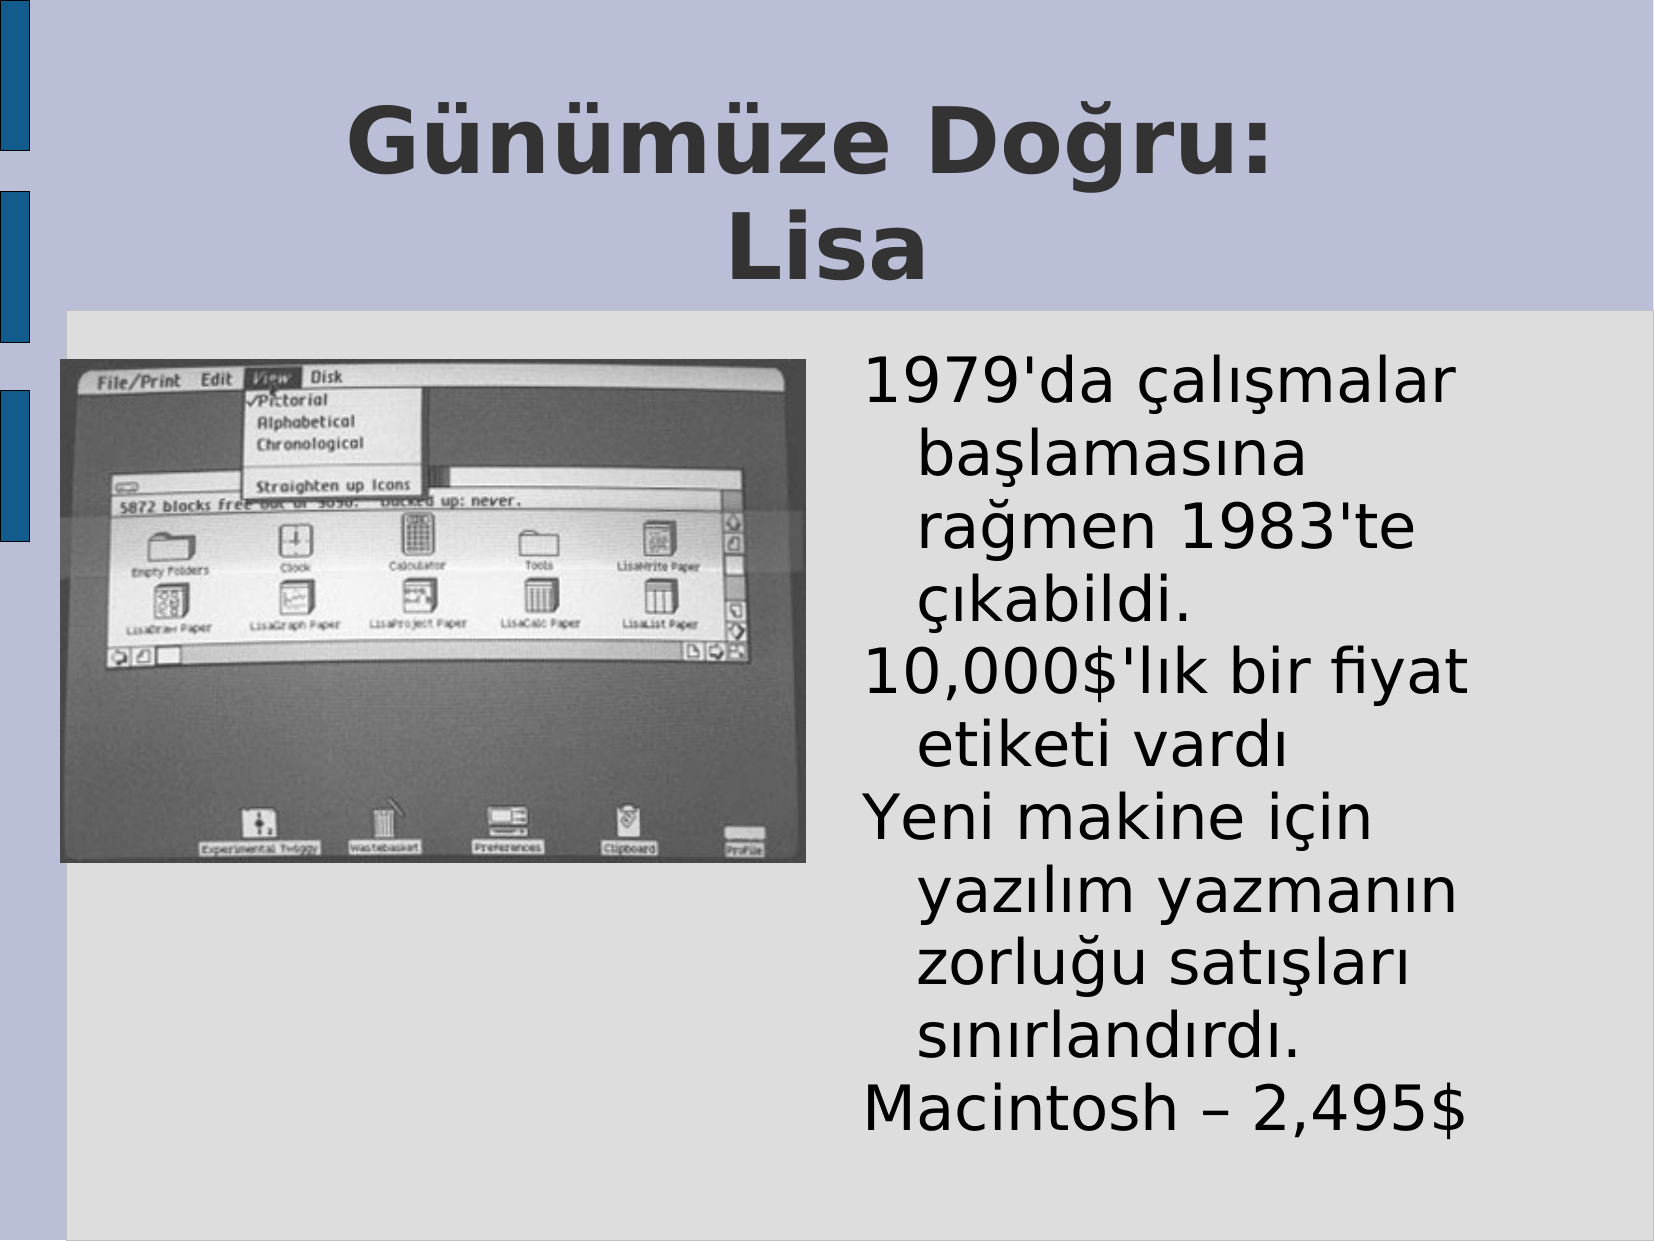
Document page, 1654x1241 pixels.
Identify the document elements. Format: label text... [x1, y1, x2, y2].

list 1979'da çalışmalar başlamasına rağmen 1983'te çıkabildi. 10,000$'lık bir fiyat etiketi vardı Yeni makine için yazılım yazmanın zorluğu satışları sınırlandırdı. Macintosh – 2,495$ [845, 344, 1535, 1146]
picture [60, 359, 806, 863]
title Günümüze Doğru: Lisa [121, 87, 1534, 302]
